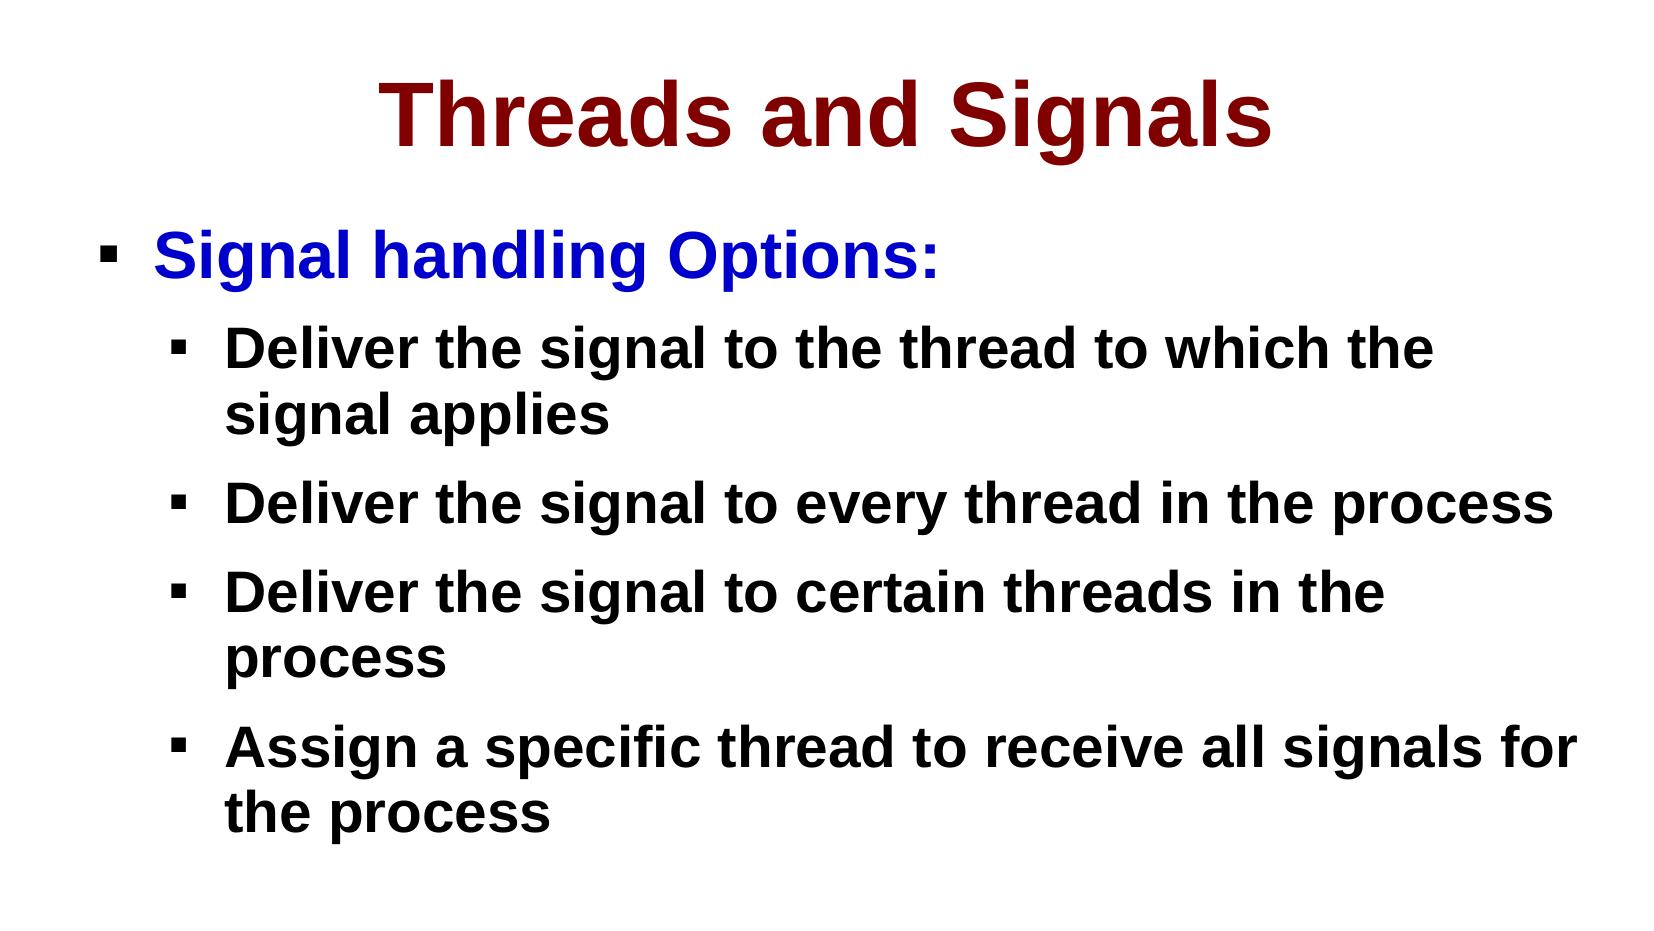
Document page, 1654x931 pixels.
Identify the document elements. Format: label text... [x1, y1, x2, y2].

title Threads and Signals [82, 37, 1571, 193]
list Signal handling Options: Deliver the signal to the thread to which the signal applies Deliver the signal to every thread in the process Deliver the signal to certain threads in the process Assign a specific thread to receive all signals for the process [82, 217, 1583, 875]
